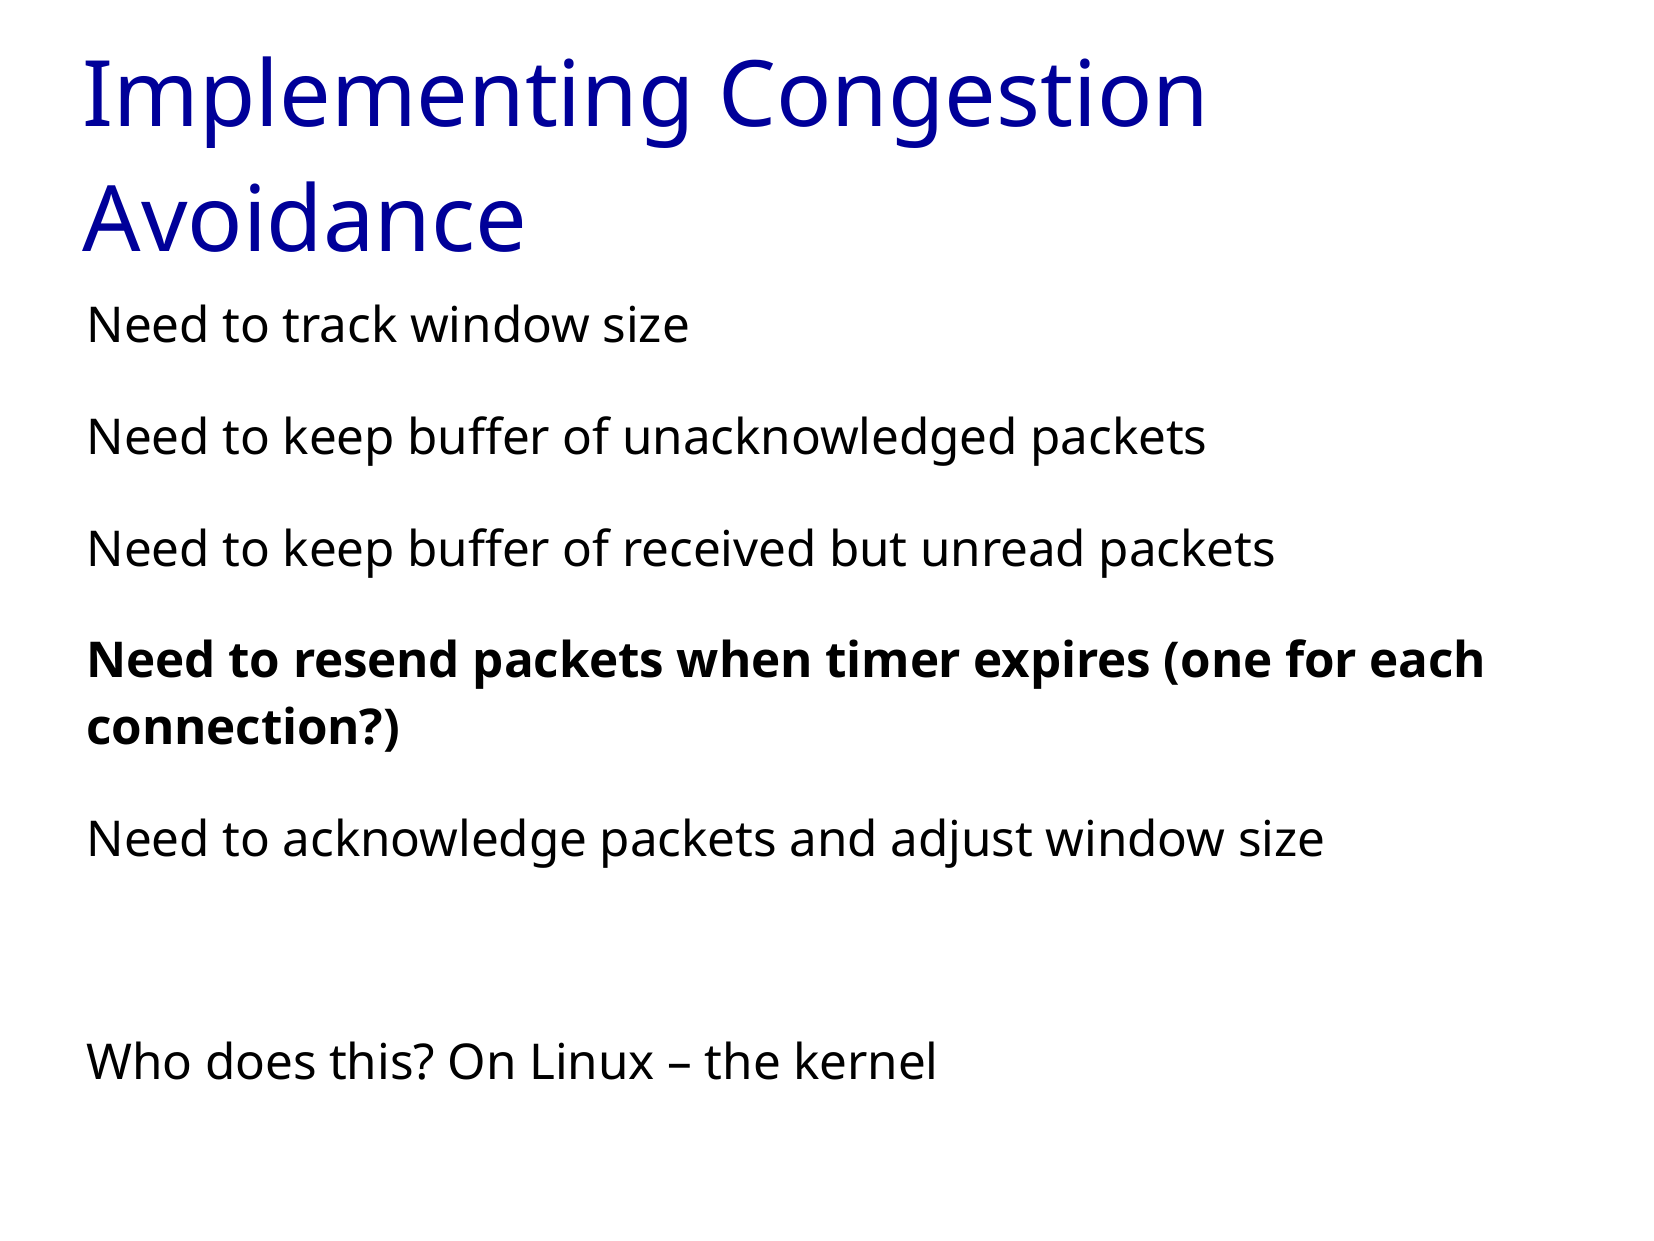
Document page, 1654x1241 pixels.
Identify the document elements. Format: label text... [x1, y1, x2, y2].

list Need to track window size Need to keep buffer of unacknowledged packets Need to keep buffer of received but unread packets Need to resend packets when timer expires (one for each connection?) Need to acknowledge packets and adjust window size Who does this? On Linux – the kernel [60, 290, 1571, 1096]
title Implementing Congestion Avoidance [82, 49, 1571, 257]
